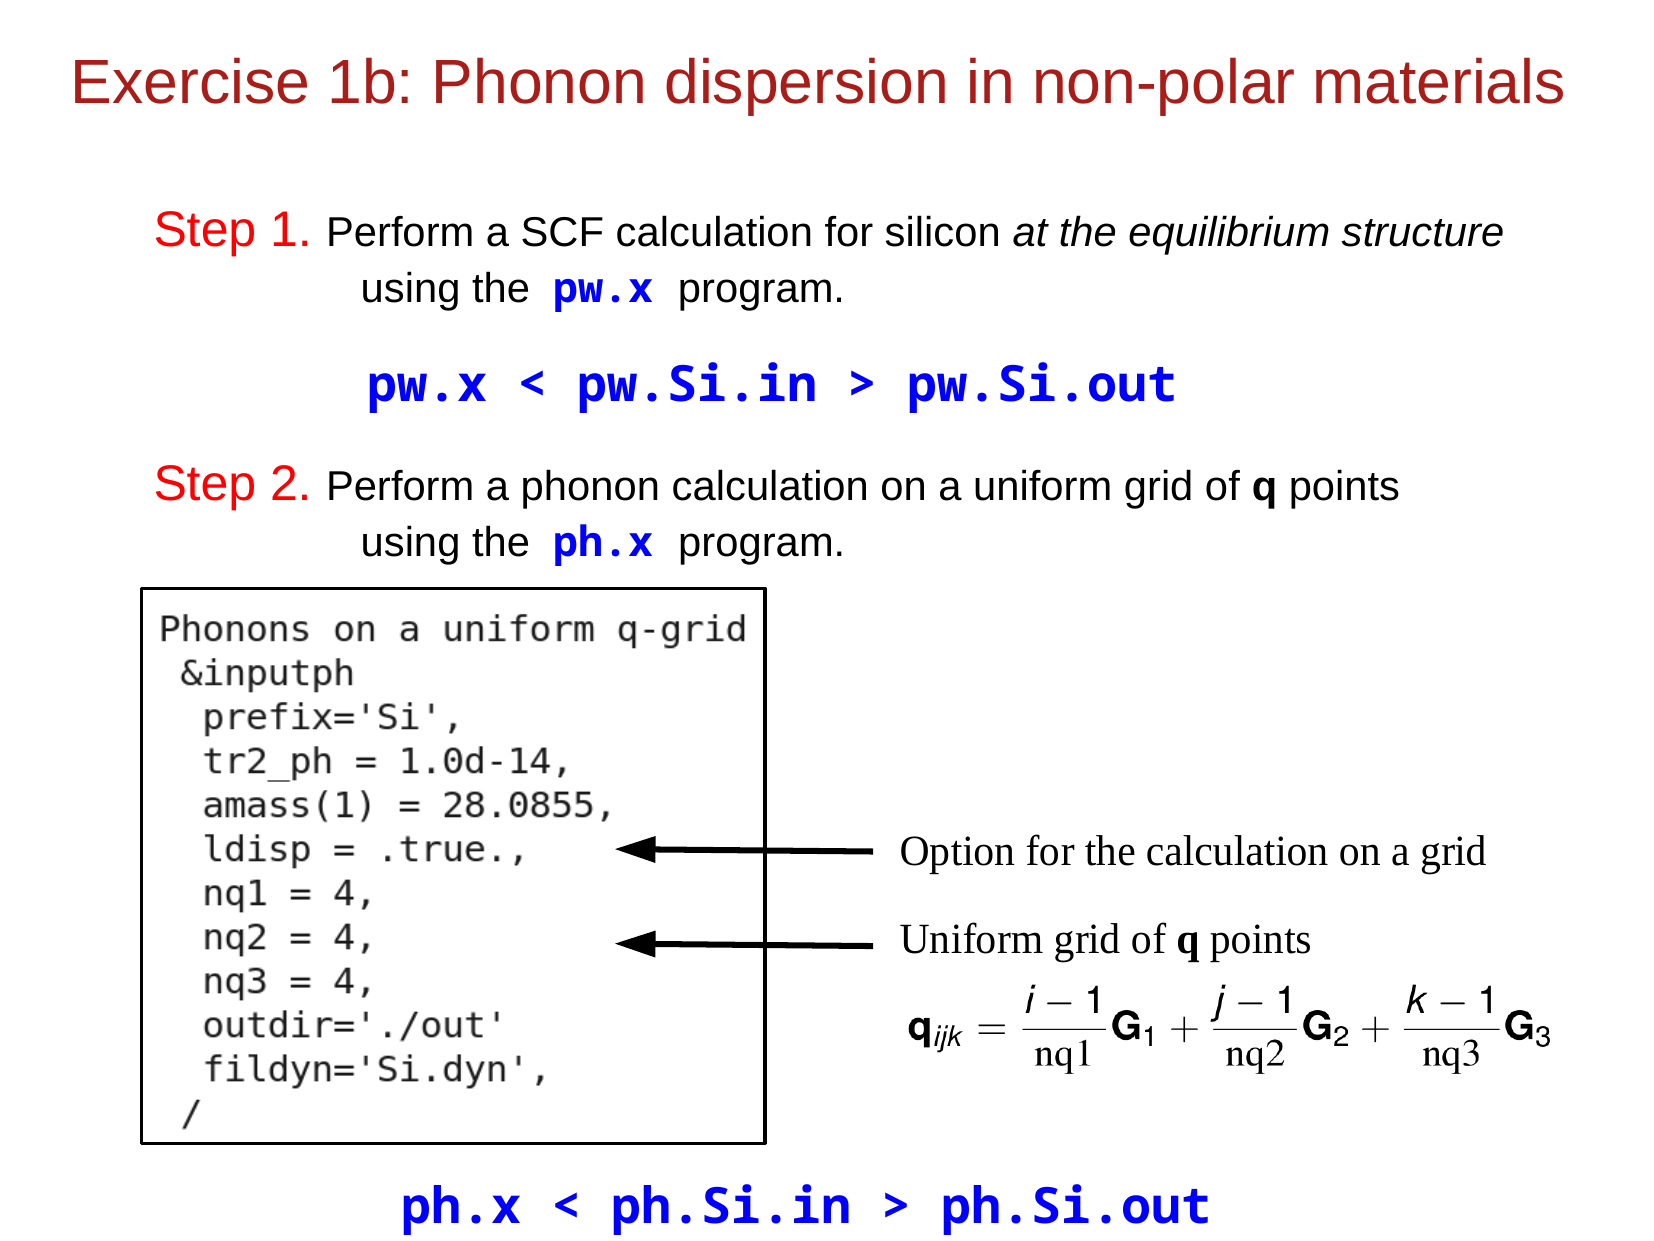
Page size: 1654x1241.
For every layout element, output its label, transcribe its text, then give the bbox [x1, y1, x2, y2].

picture [903, 971, 1557, 1081]
list ph.x < ph.Si.in > ph.Si.out [330, 1170, 1316, 1241]
list Step 2. Perform a phonon calculation on a uniform grid of q points using the ph.x program. [82, 455, 1571, 586]
picture [150, 603, 759, 1142]
list pw.x < pw.Si.in > pw.Si.out [296, 348, 1281, 471]
title Exercise 1b: Phonon dispersion in non-polar materials [45, 0, 1572, 186]
chart [779, 702, 1606, 976]
list Step 1. Perform a SCF calculation for silicon at the equilibrium structure using the pw.x program. [82, 201, 1571, 332]
